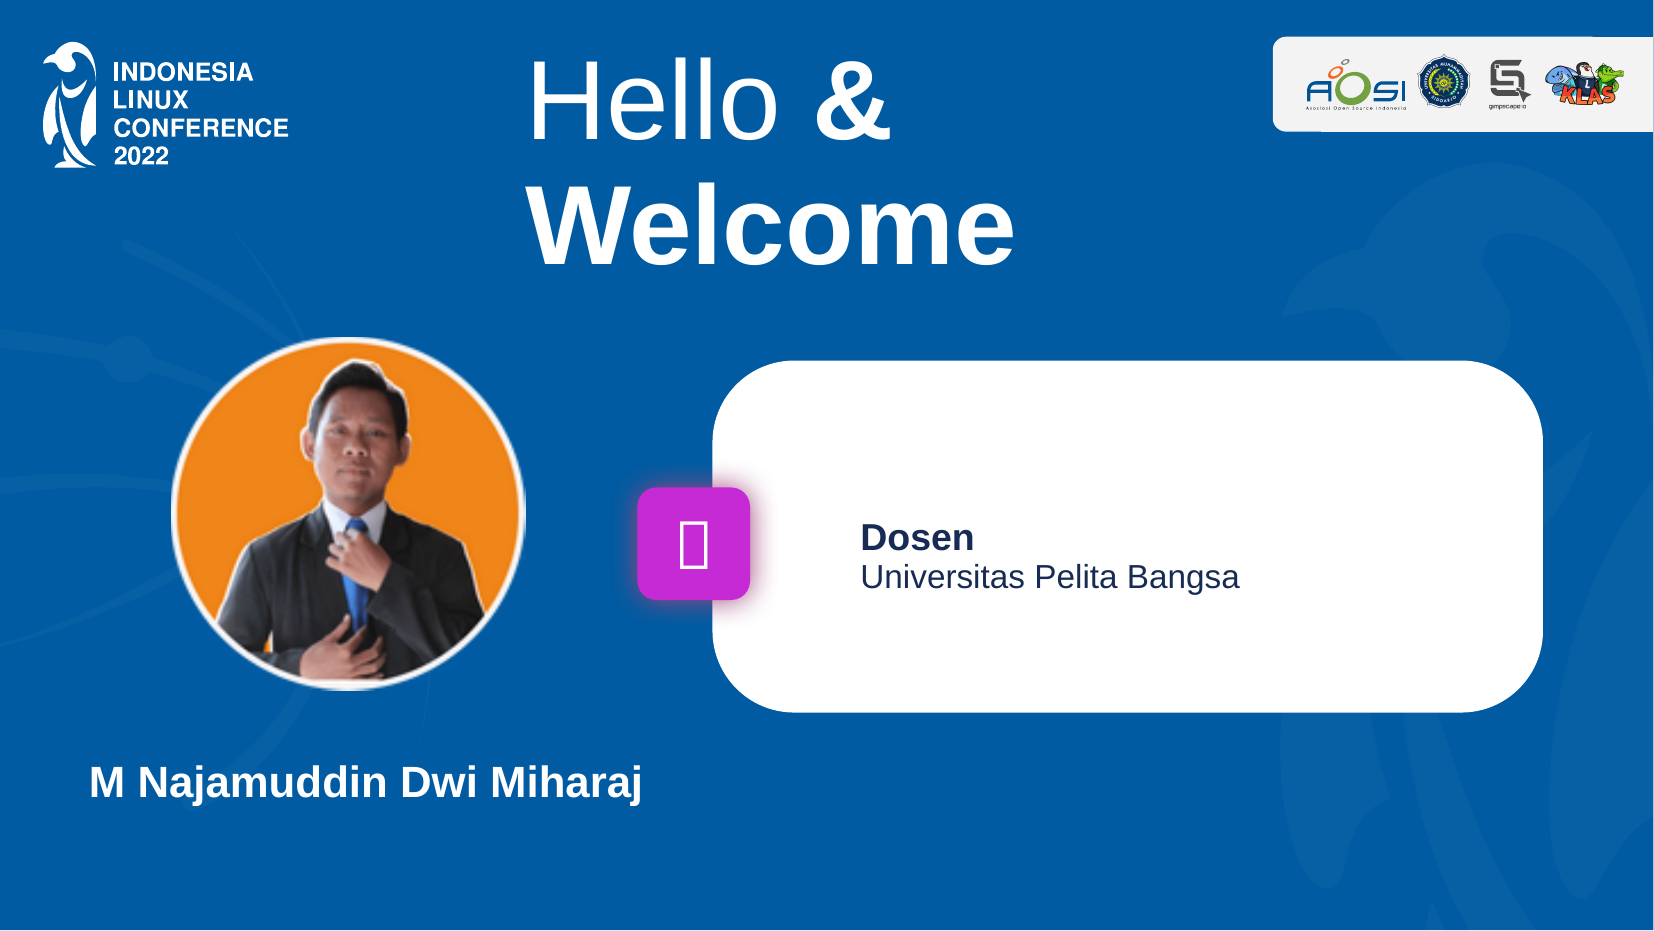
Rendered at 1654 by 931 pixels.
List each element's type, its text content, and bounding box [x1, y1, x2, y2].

text_box  [637, 487, 751, 601]
picture [1417, 54, 1471, 108]
text_box [1501, 370, 1543, 703]
text_box [712, 360, 825, 713]
picture [171, 337, 526, 692]
title Hello & Welcome [525, 37, 1276, 301]
picture [1545, 62, 1624, 105]
text_box M Najamuddin Dwi Miharaj [74, 750, 788, 863]
text_box Dosen Universitas Pelita Bangsa [825, 360, 1501, 746]
